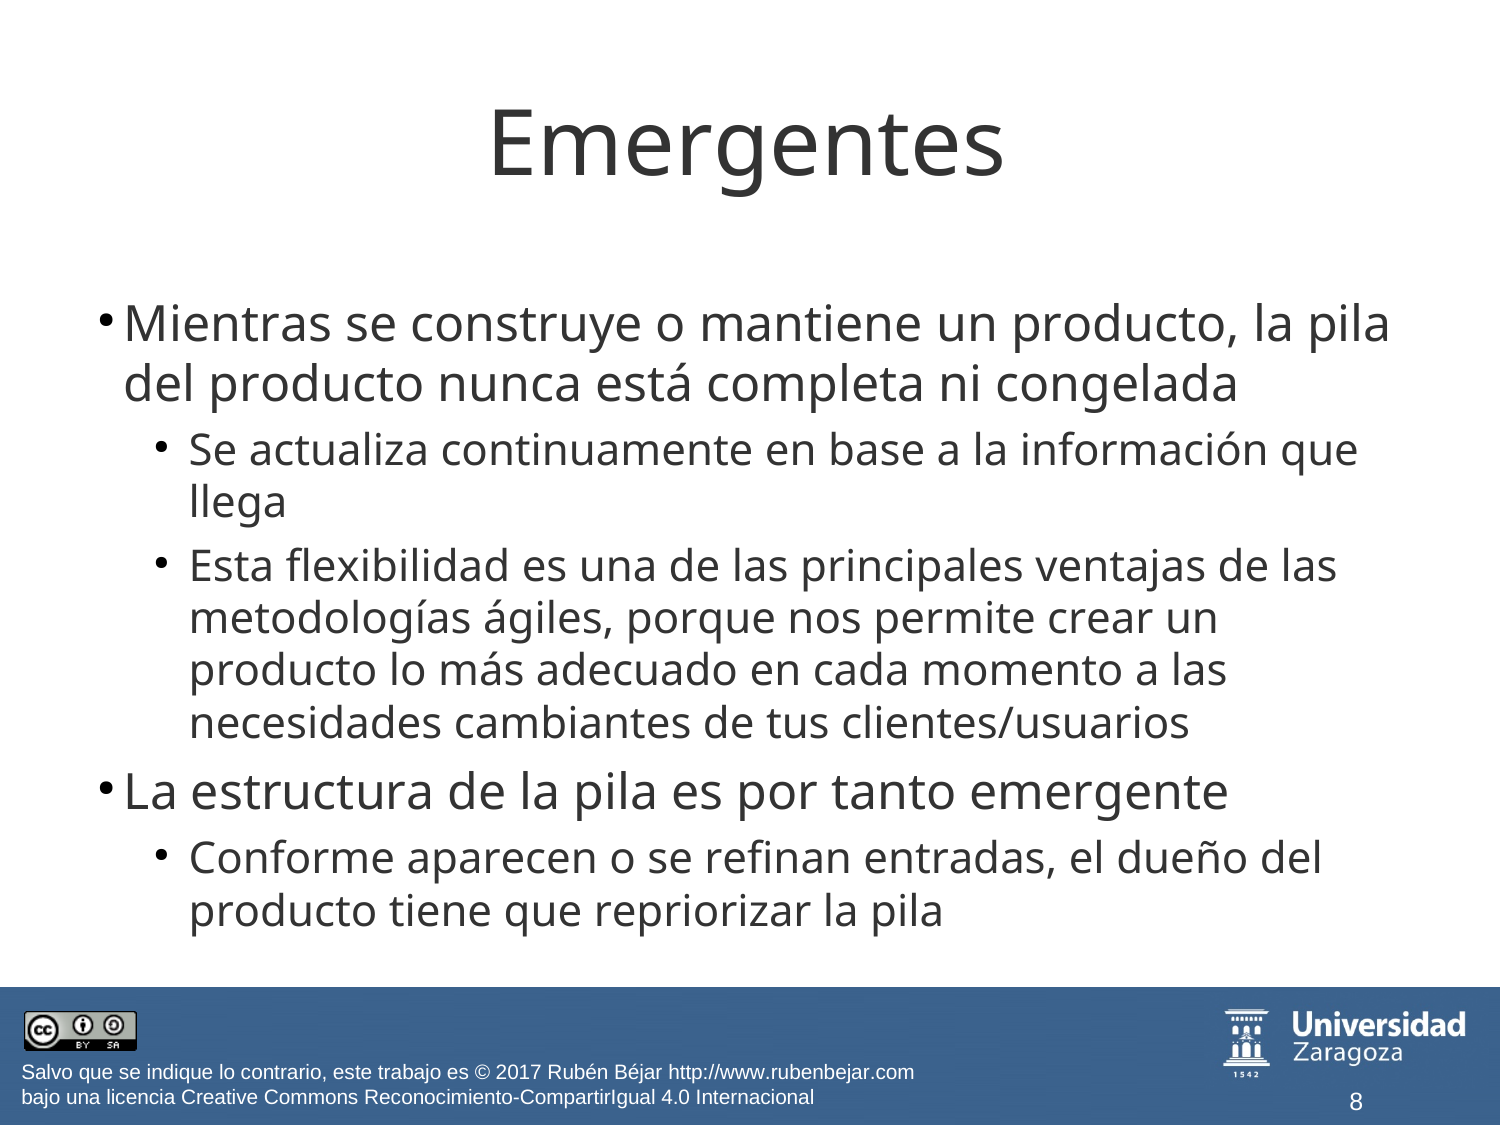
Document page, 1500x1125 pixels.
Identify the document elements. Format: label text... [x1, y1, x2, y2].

list Mientras se construye o mantiene un producto, la pila del producto nunca está completa ni congelada Se actualiza continuamente en base a la información que llega Esta flexibilidad es una de las principales ventajas de las metodologías ágiles, porque nos permite crear un producto lo más adecuado en cada momento a las necesidades cambiantes de tus clientes/usuarios La estructura de la pila es por tanto emergente Conforme aparecen o se refinan entradas, el dueño del producto tiene que repriorizar la pila [82, 283, 1418, 957]
title Emergentes [74, 21, 1420, 257]
picture [0, 987, 1500, 1125]
